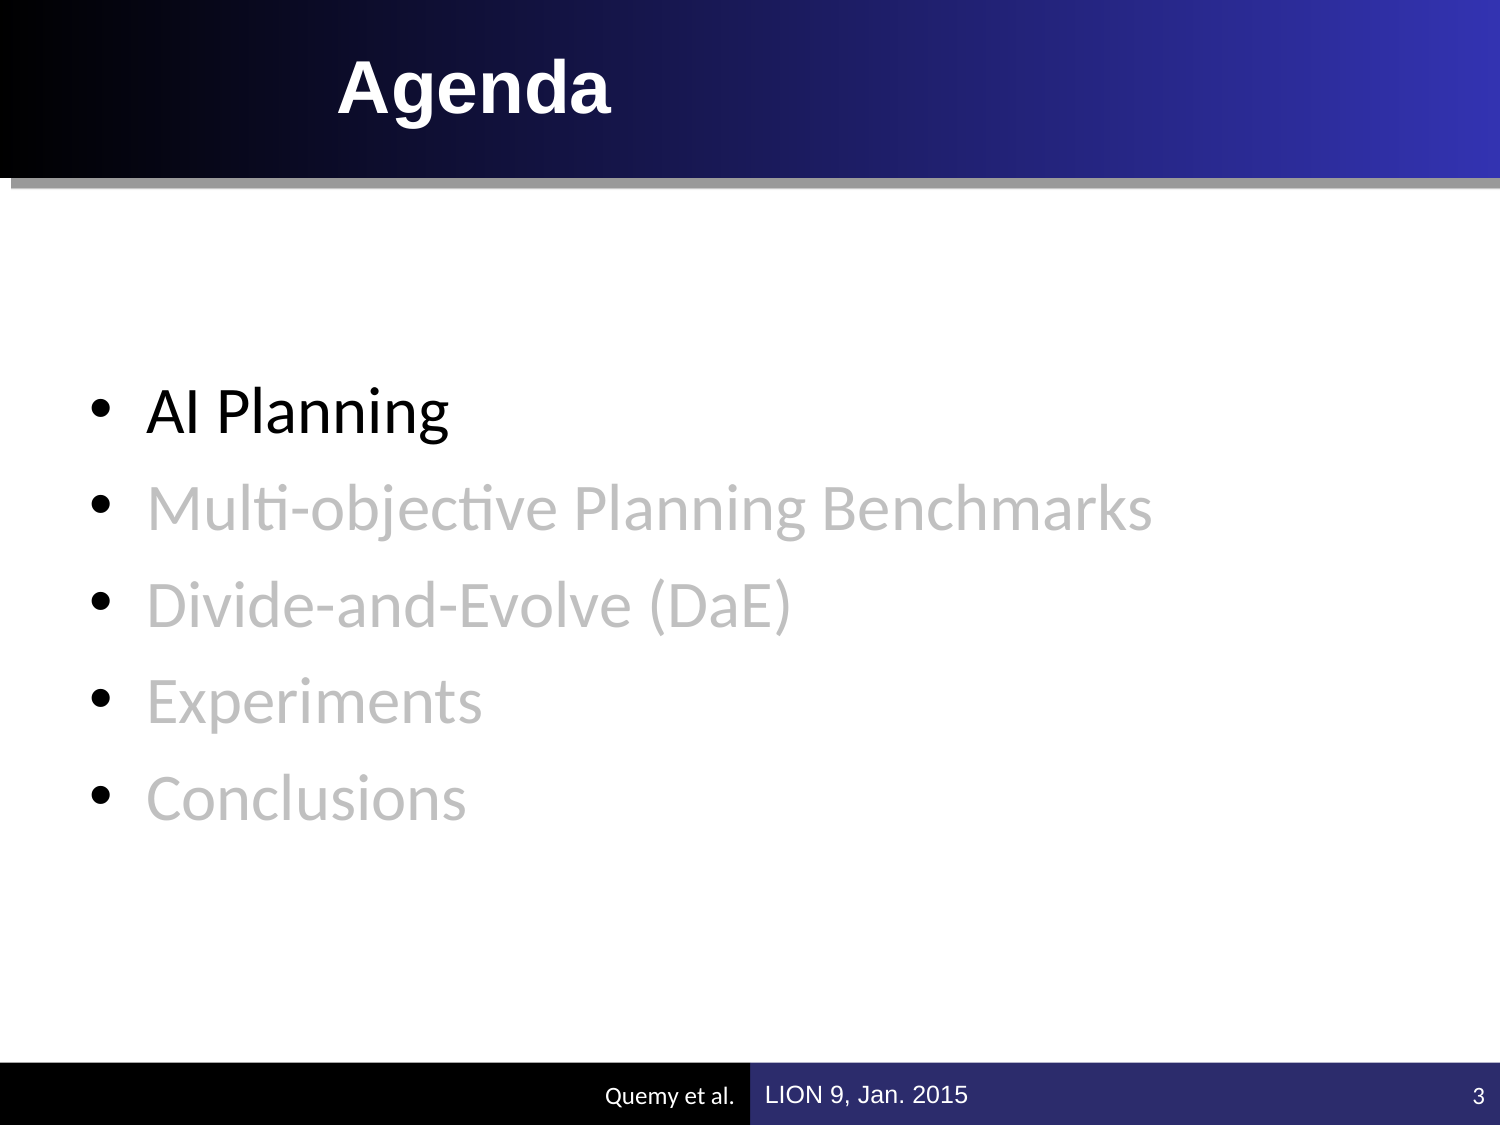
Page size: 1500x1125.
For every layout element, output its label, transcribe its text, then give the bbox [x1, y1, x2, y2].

list AI Planning Multi-objective Planning Benchmarks Divide-and-Evolve (DaE) Experiments Conclusions [75, 262, 1426, 916]
text_box Agenda [322, 31, 1214, 137]
